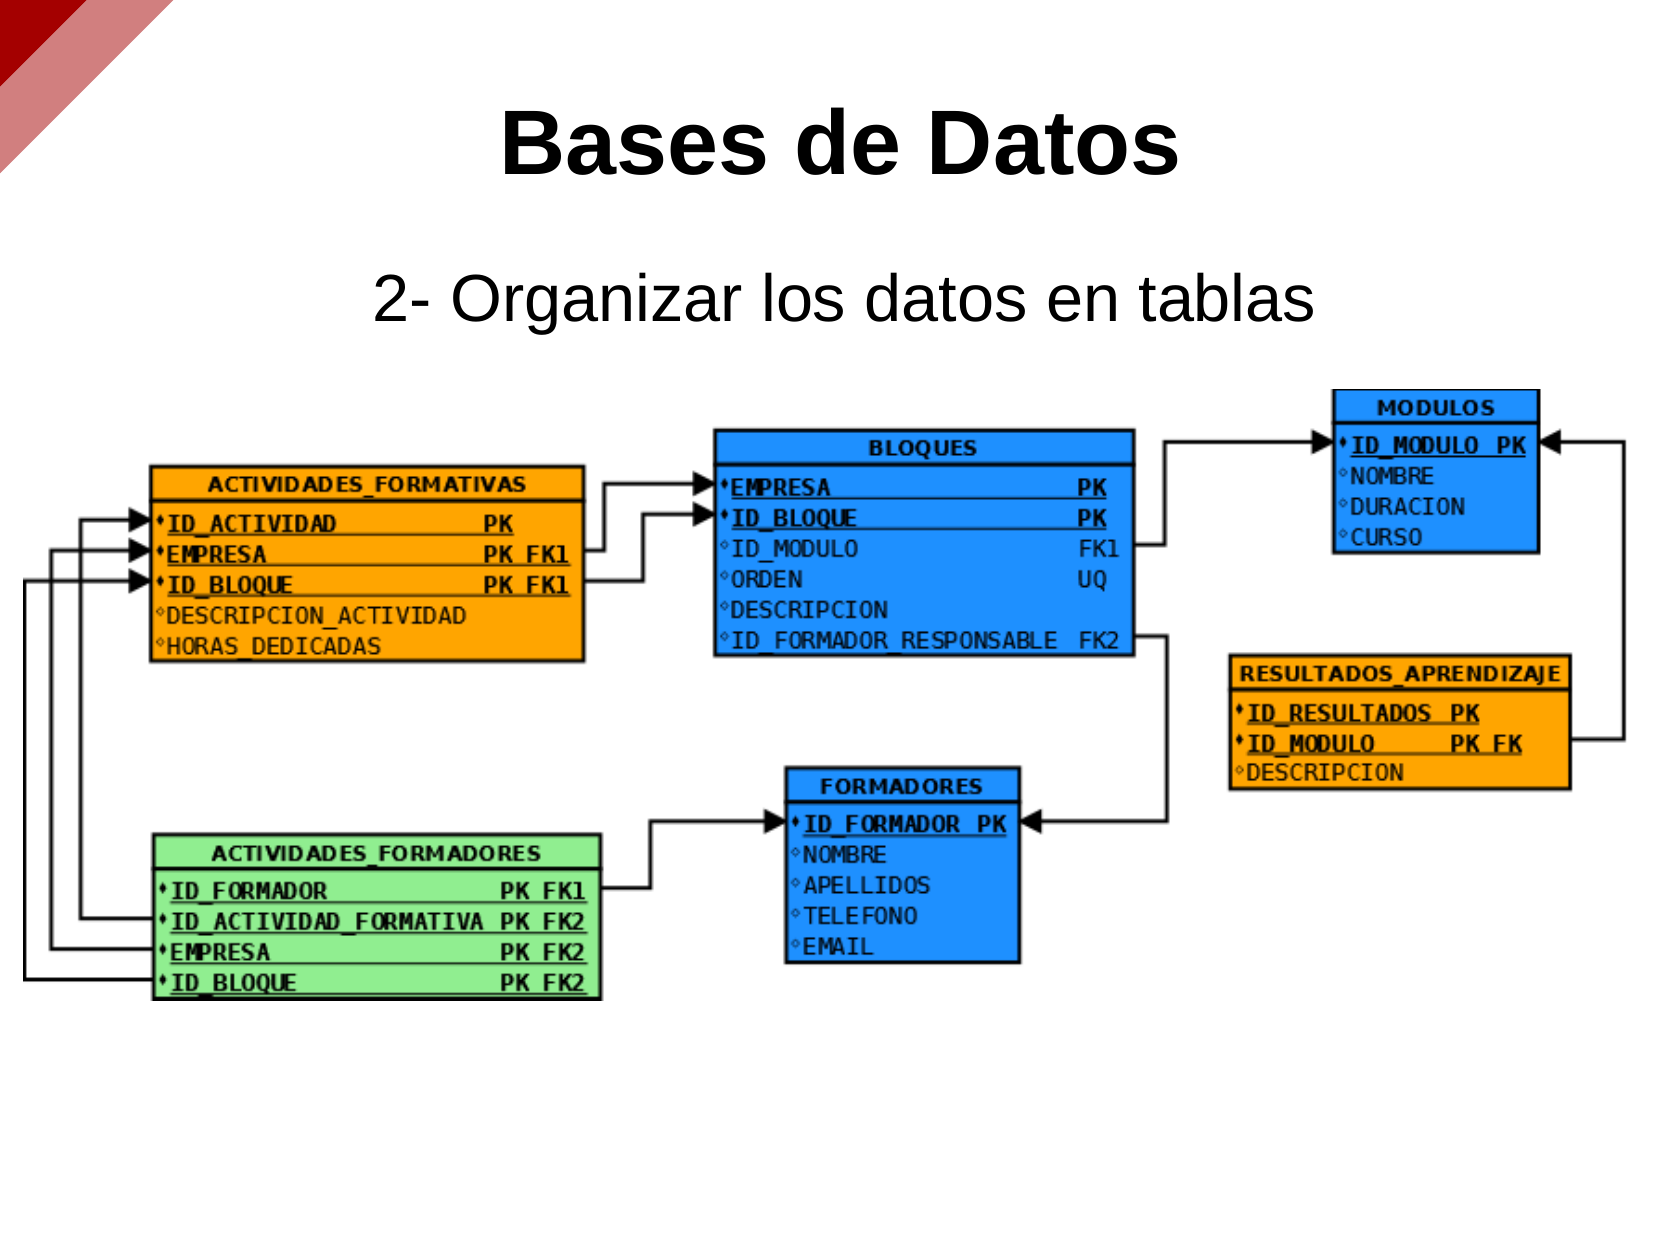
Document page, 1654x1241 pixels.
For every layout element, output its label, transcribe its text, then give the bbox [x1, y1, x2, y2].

text_box 2- Organizar los datos en tablas [372, 254, 1390, 389]
text_box Bases de Datos [96, 82, 1585, 194]
picture [23, 389, 1630, 1001]
